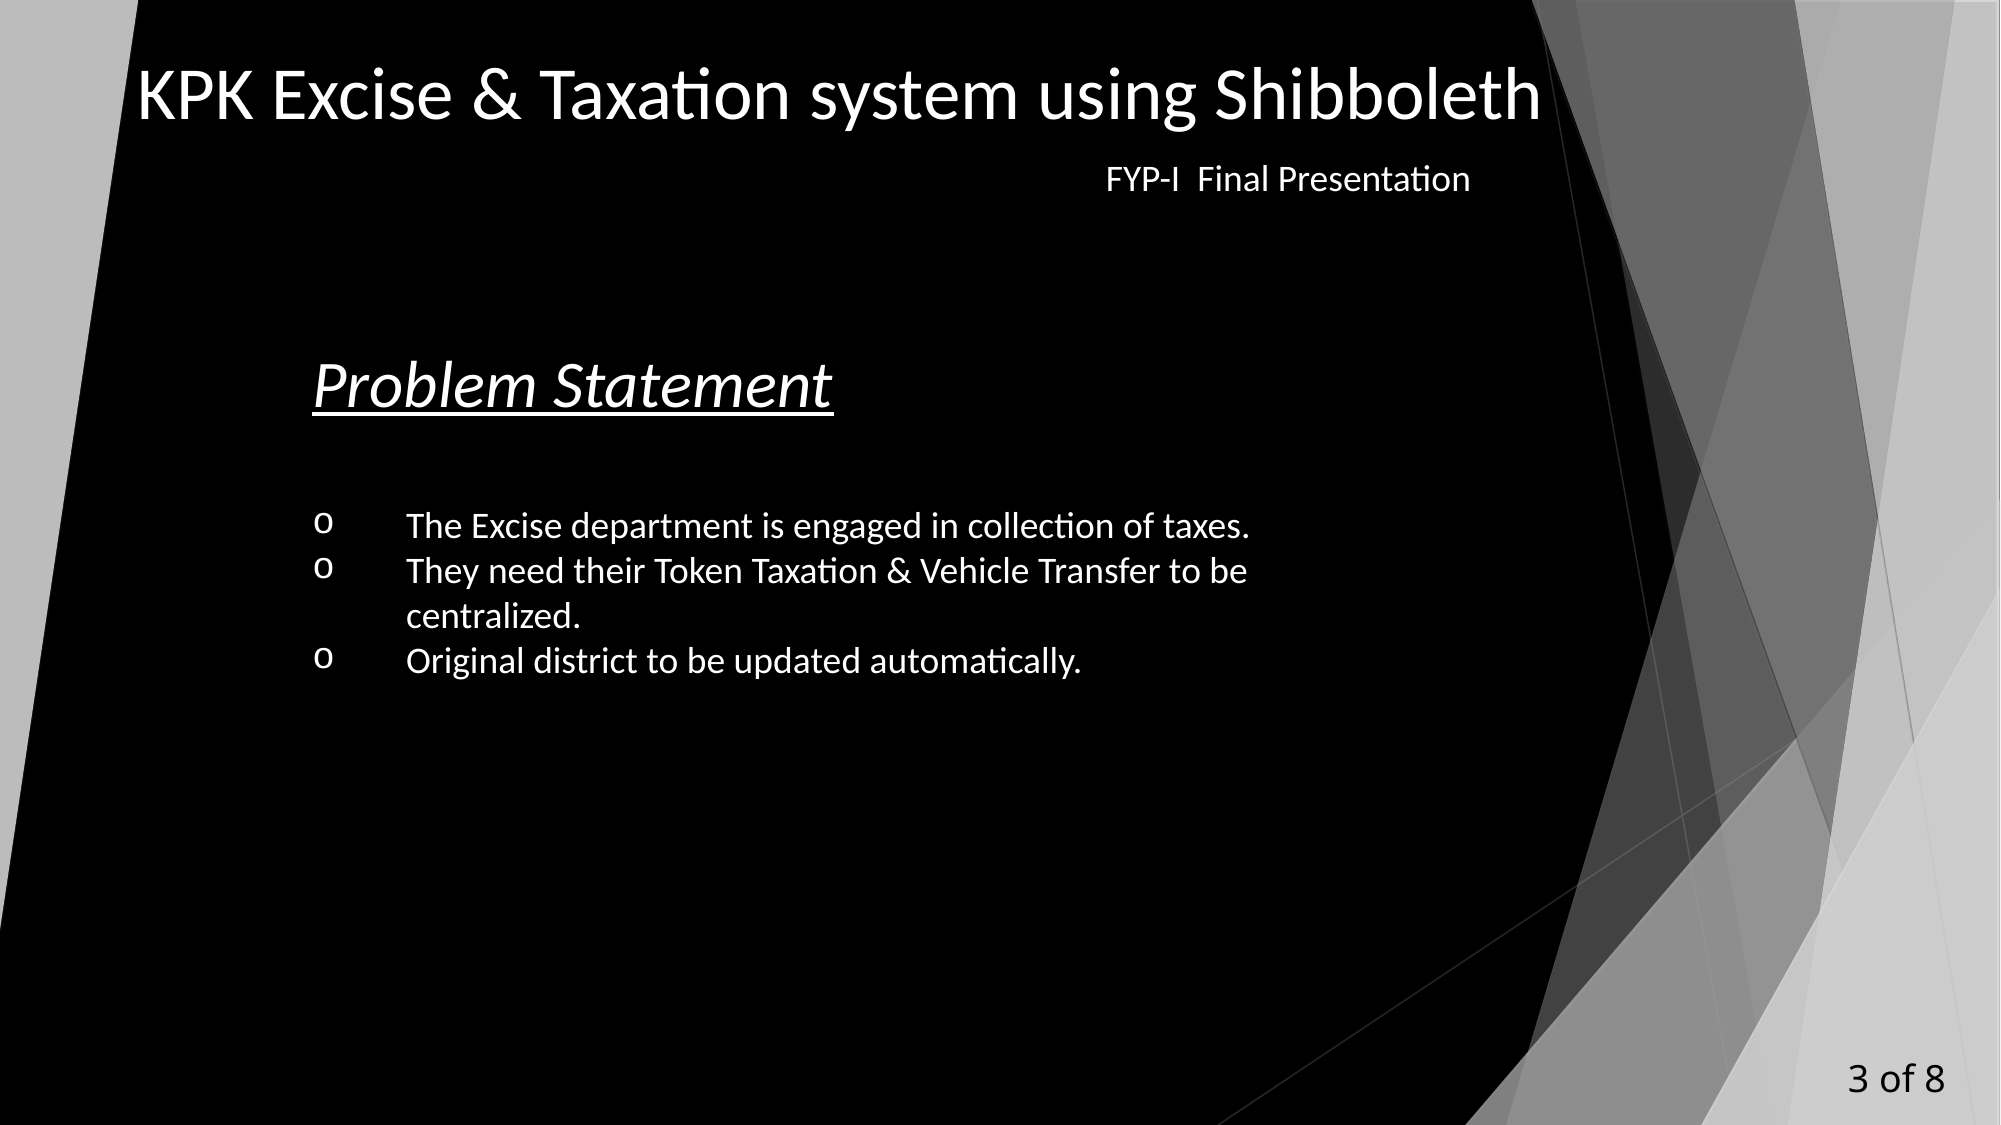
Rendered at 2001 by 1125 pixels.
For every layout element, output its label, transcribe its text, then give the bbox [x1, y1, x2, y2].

text_box Problem Statement The Excise department is engaged in collection of taxes. They need their Token Taxation & Vehicle Transfer to be centralized. Original district to be updated automatically. [297, 333, 1298, 689]
text_box 3 of 8 [1813, 1047, 2000, 1108]
text_box FYP-I Final Presentation [1624, 146, 2000, 207]
text_box KPK Excise & Taxation system using Shibboleth [102, 20, 1624, 256]
